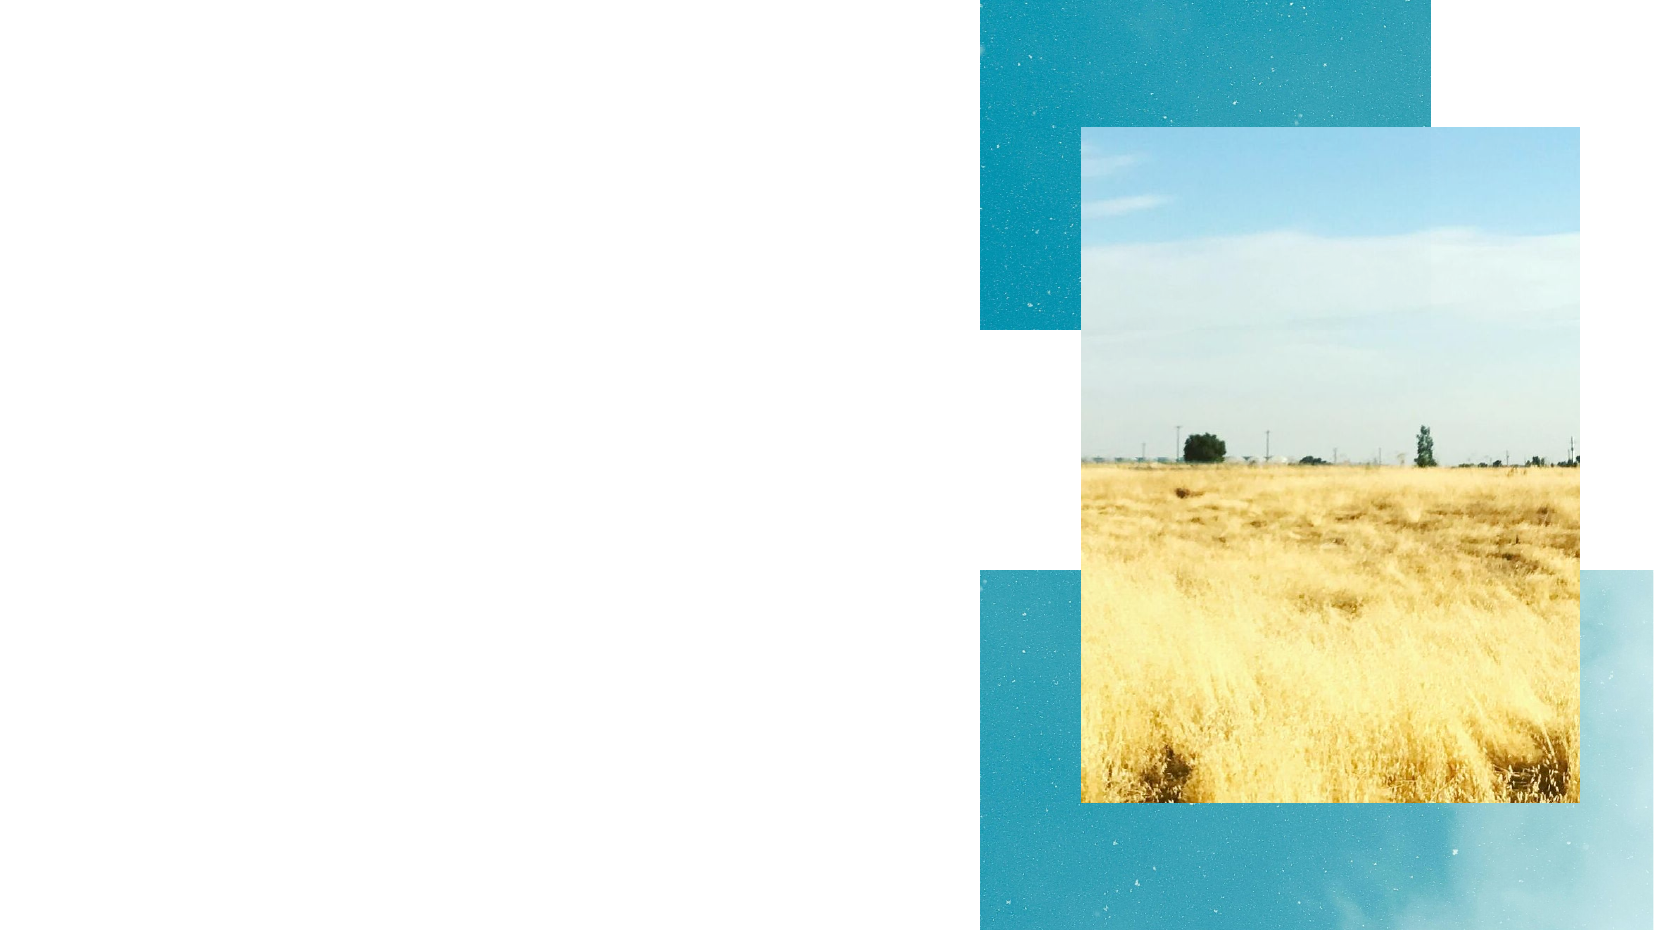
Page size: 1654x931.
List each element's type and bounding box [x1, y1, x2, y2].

picture [980, 0, 1654, 930]
